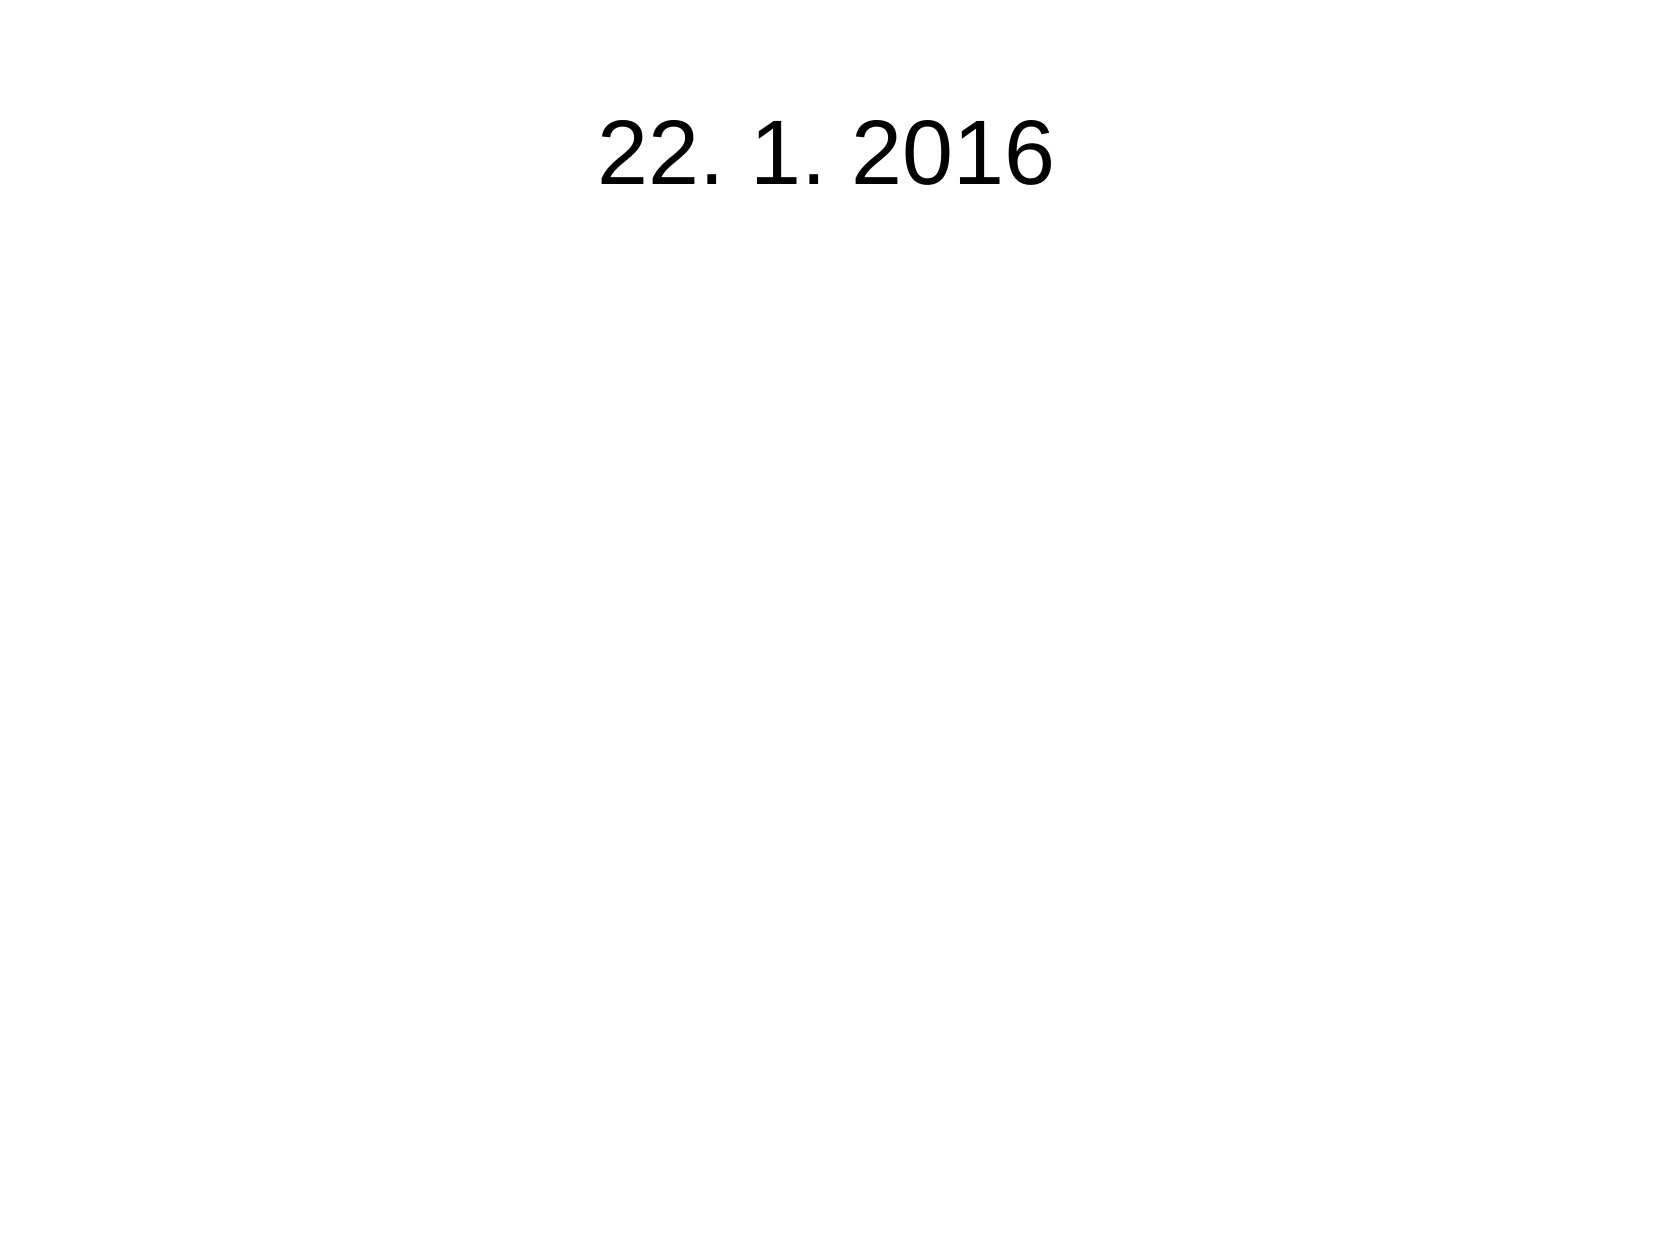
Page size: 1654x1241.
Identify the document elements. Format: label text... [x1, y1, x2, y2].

title 22. 1. 2016 [82, 49, 1571, 257]
